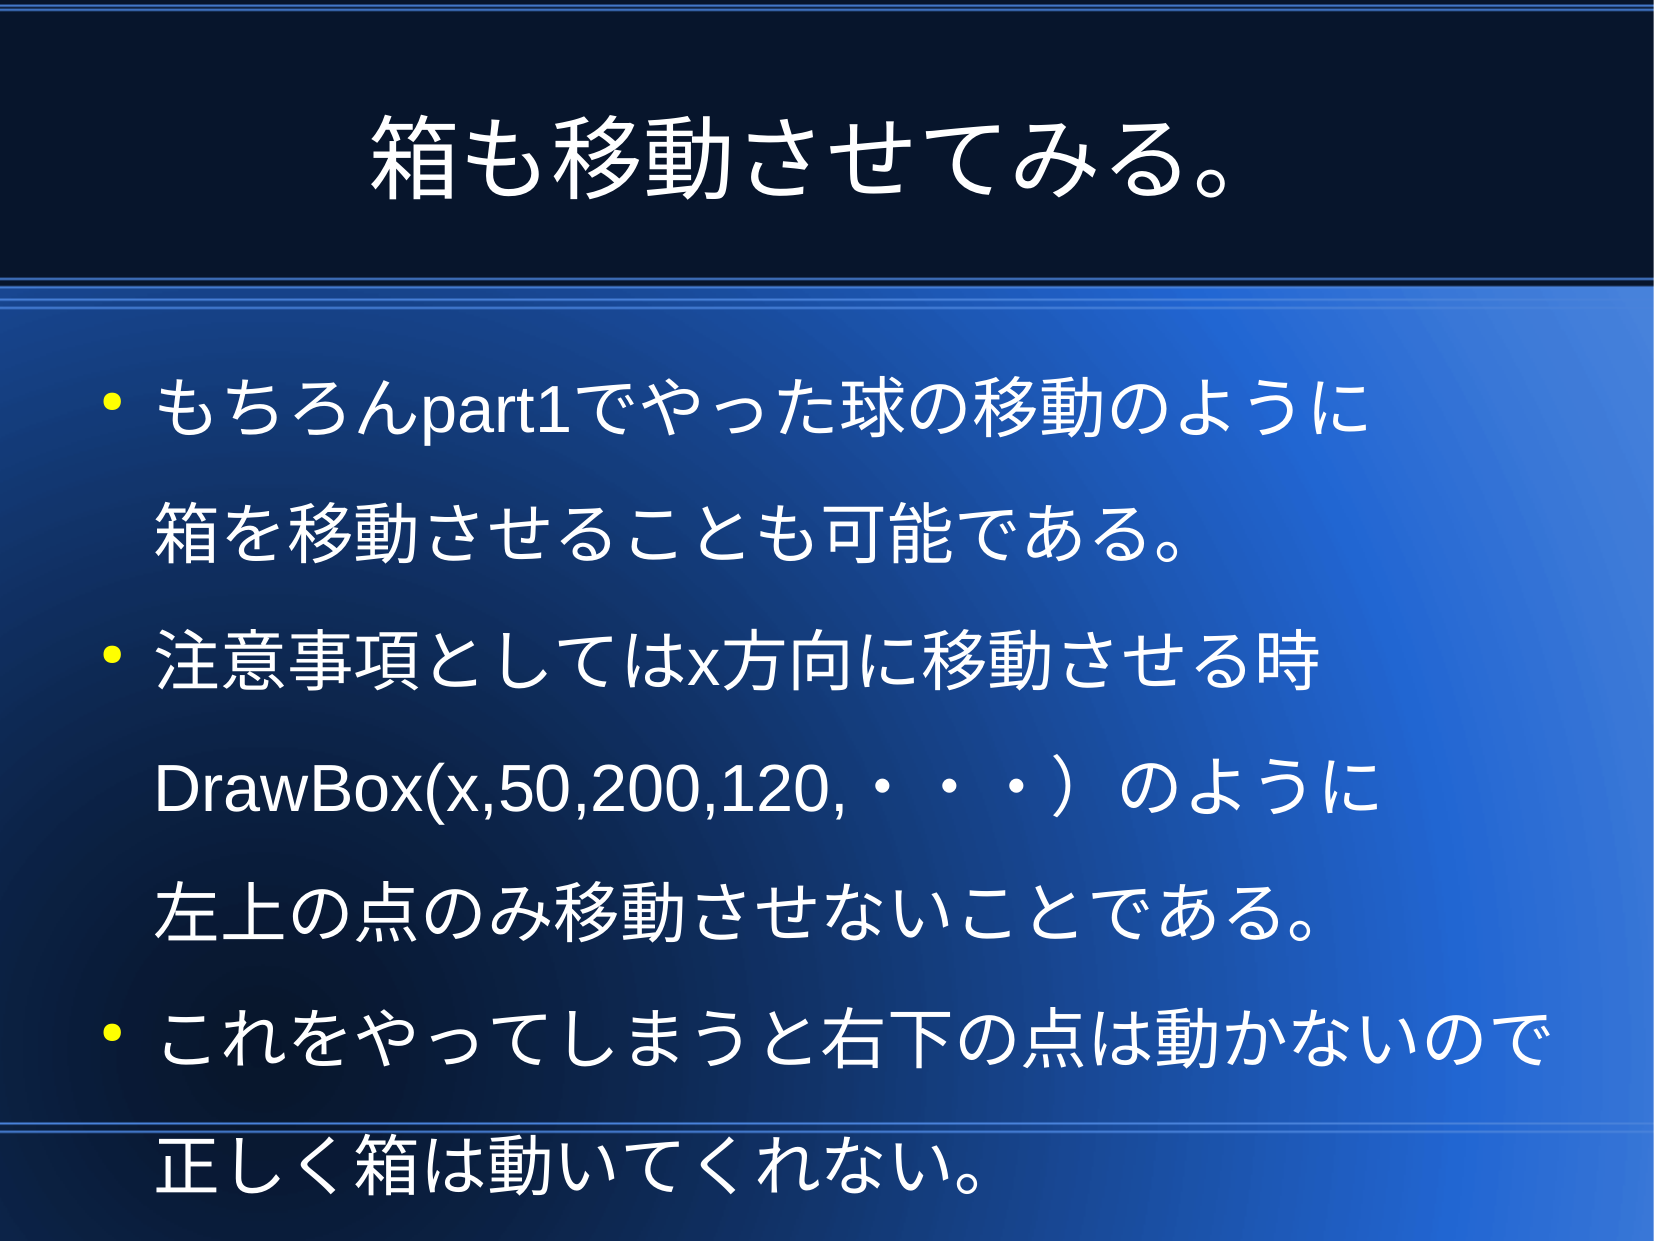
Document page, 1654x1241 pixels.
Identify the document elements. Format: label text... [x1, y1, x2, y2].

list もちろんpart1でやった球の移動のように 箱を移動させることも可能である。 注意事項としてはx方向に移動させる時 DrawBox(x,50,200,120,・・・）のように 左上の点のみ移動させないことである。 これをやってしまうと右下の点は動かないので 正しく箱は動いてくれない。 [82, 355, 1571, 1174]
title 箱も移動させてみる。 [82, 49, 1571, 257]
picture [0, 0, 1654, 1241]
